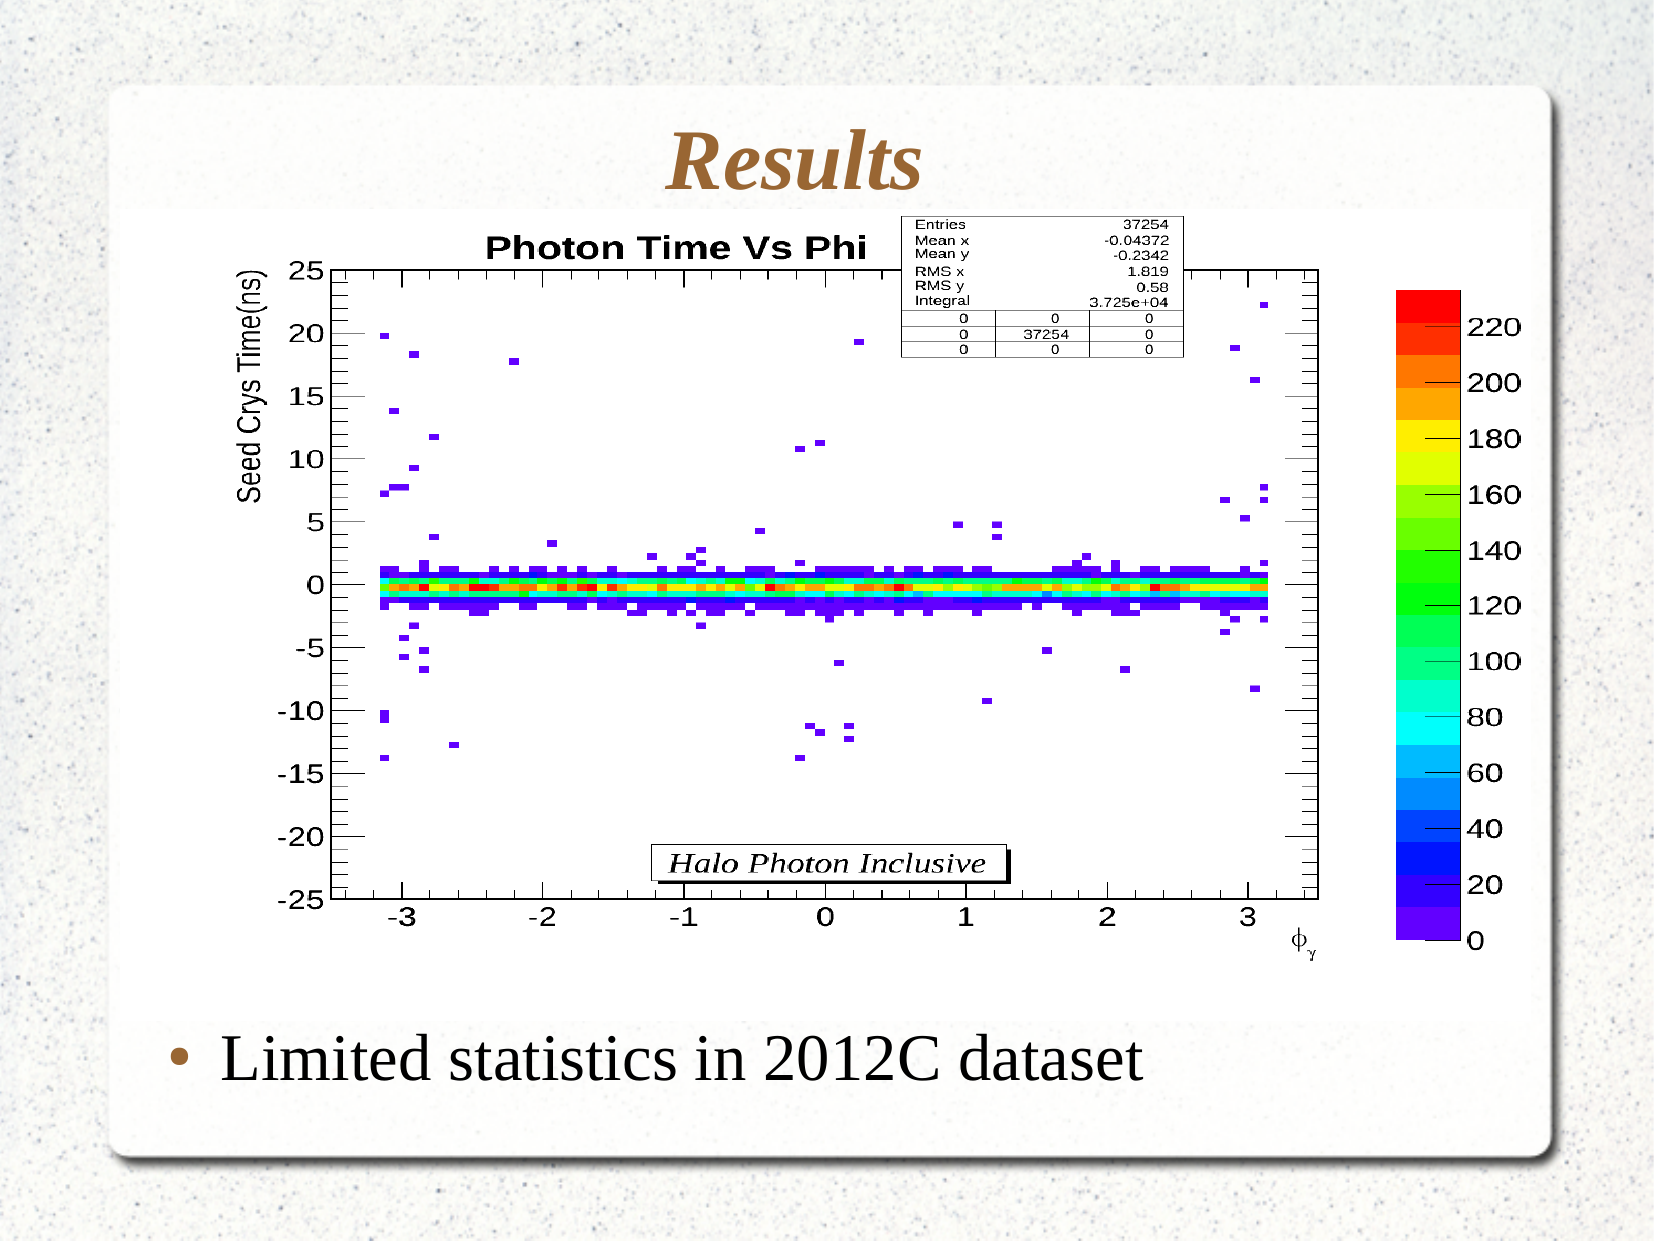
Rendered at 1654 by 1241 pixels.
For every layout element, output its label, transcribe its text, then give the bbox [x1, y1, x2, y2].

picture [0, 0, 1654, 1241]
title Results [360, 96, 1231, 209]
list Limited statistics in 2012C dataset [150, 1021, 1479, 1096]
